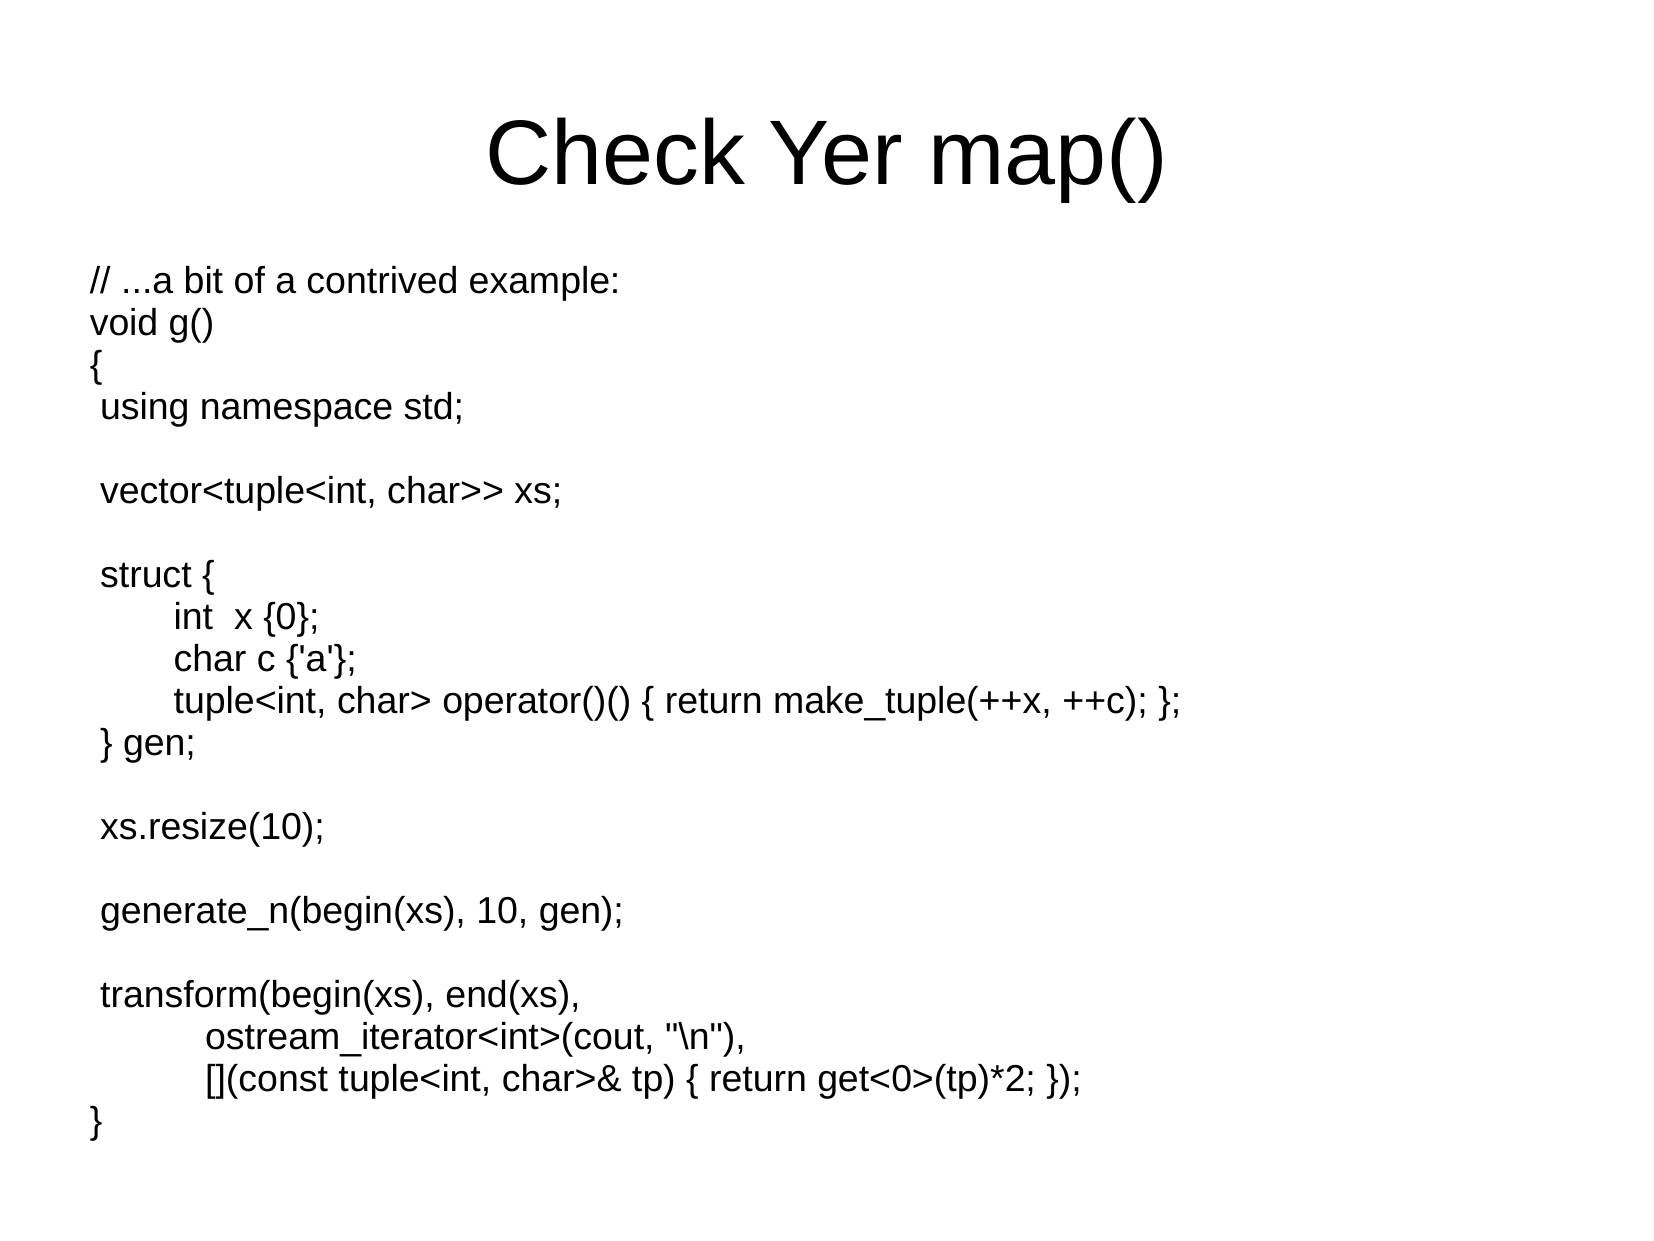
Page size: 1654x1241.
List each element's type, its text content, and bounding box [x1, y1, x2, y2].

text_box // ...a bit of a contrived example: void g() { using namespace std; vector<tuple<int, char>> xs; struct { int x {0}; char c {'a'}; tuple<int, char> operator()() { return make_tuple(++x, ++c); }; } gen; xs.resize(10); generate_n(begin(xs), 10, gen); transform(begin(xs), end(xs), ostream_iterator<int>(cout, "\n"), [](const tuple<int, char>& tp) { return get<0>(tp)*2; }); } [75, 252, 1198, 1241]
title Check Yer map() [82, 49, 1571, 257]
